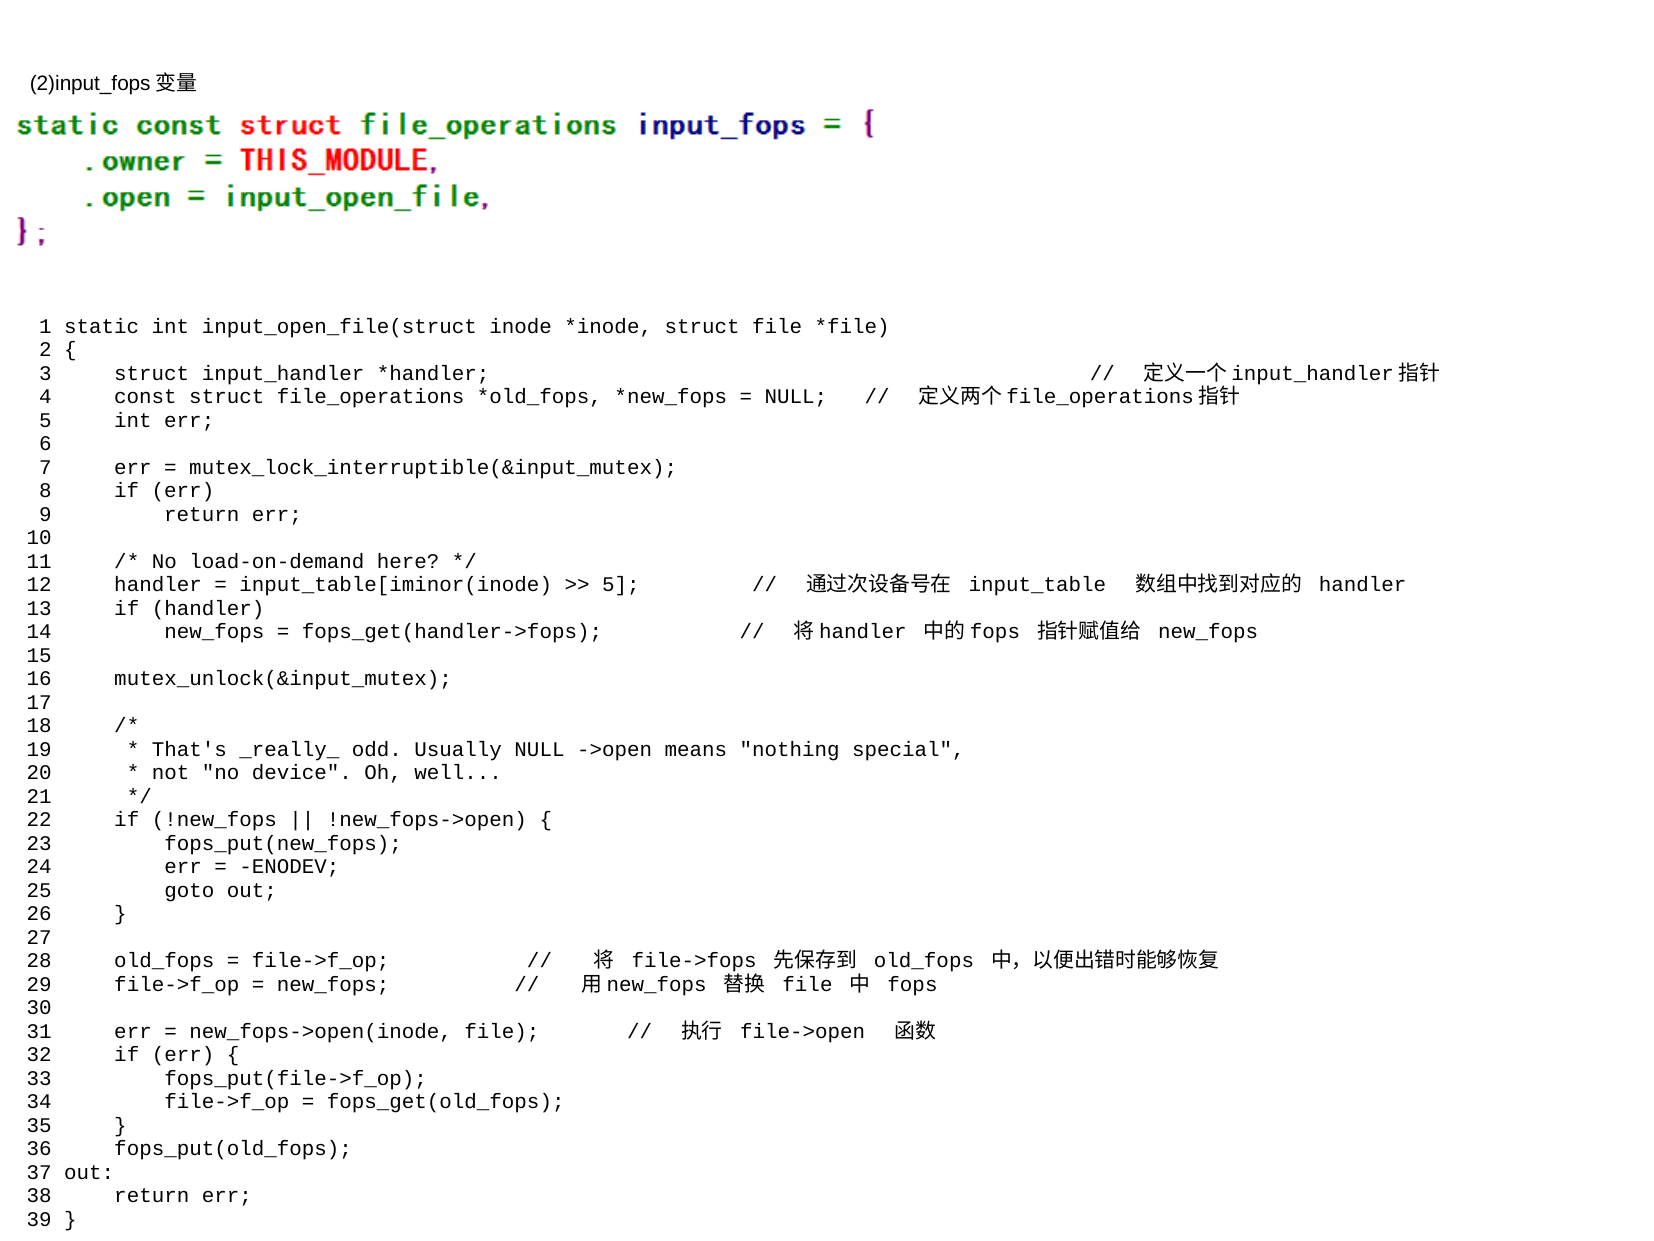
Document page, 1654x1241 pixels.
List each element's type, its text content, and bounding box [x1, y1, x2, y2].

text_box 1 static int input_open_file(struct inode *inode, struct file *file) 2 { 3 struct input_handler *handler; // 定义一个input_handler指针 4 const struct file_operations *old_fops, *new_fops = NULL; // 定义两个file_operations指针 5 int err; 6 7 err = mutex_lock_interruptible(&input_mutex); 8 if (err) 9 return err; 10 11 /* No load-on-demand here? */ 12 handler = input_table[iminor(inode) >> 5]; // 通过次设备号在 input_table 数组中找到对应的 handler 13 if (handler) 14 new_fops = fops_get(handler->fops); // 将handler 中的fops 指针赋值给 new_fops 15 16 mutex_unlock(&input_mutex); 17 18 /* 19 * That's _really_ odd. Usually NULL ->open means "nothing special", 20 * not "no device". Oh, well... 21 */ 22 if (!new_fops || !new_fops->open) { 23 fops_put(new_fops); 24 err = -ENODEV; 25 goto out; 26 } 27 28 old_fops = file->f_op; // 将 file->fops 先保存到 old_fops 中，以便出错时能够恢复 29 file->f_op = new_fops; // 用new_fops 替换 file 中 fops 30 31 err = new_fops->open(inode, file); // 执行 file->open 函数 32 if (err) { 33 fops_put(file->f_op); 34 file->f_op = fops_get(old_fops); 35 } 36 fops_put(old_fops); 37 out: 38 return err; 39 } [11, 308, 1456, 1241]
text_box (2)input_fops变量 [15, 59, 212, 105]
picture [10, 105, 886, 256]
